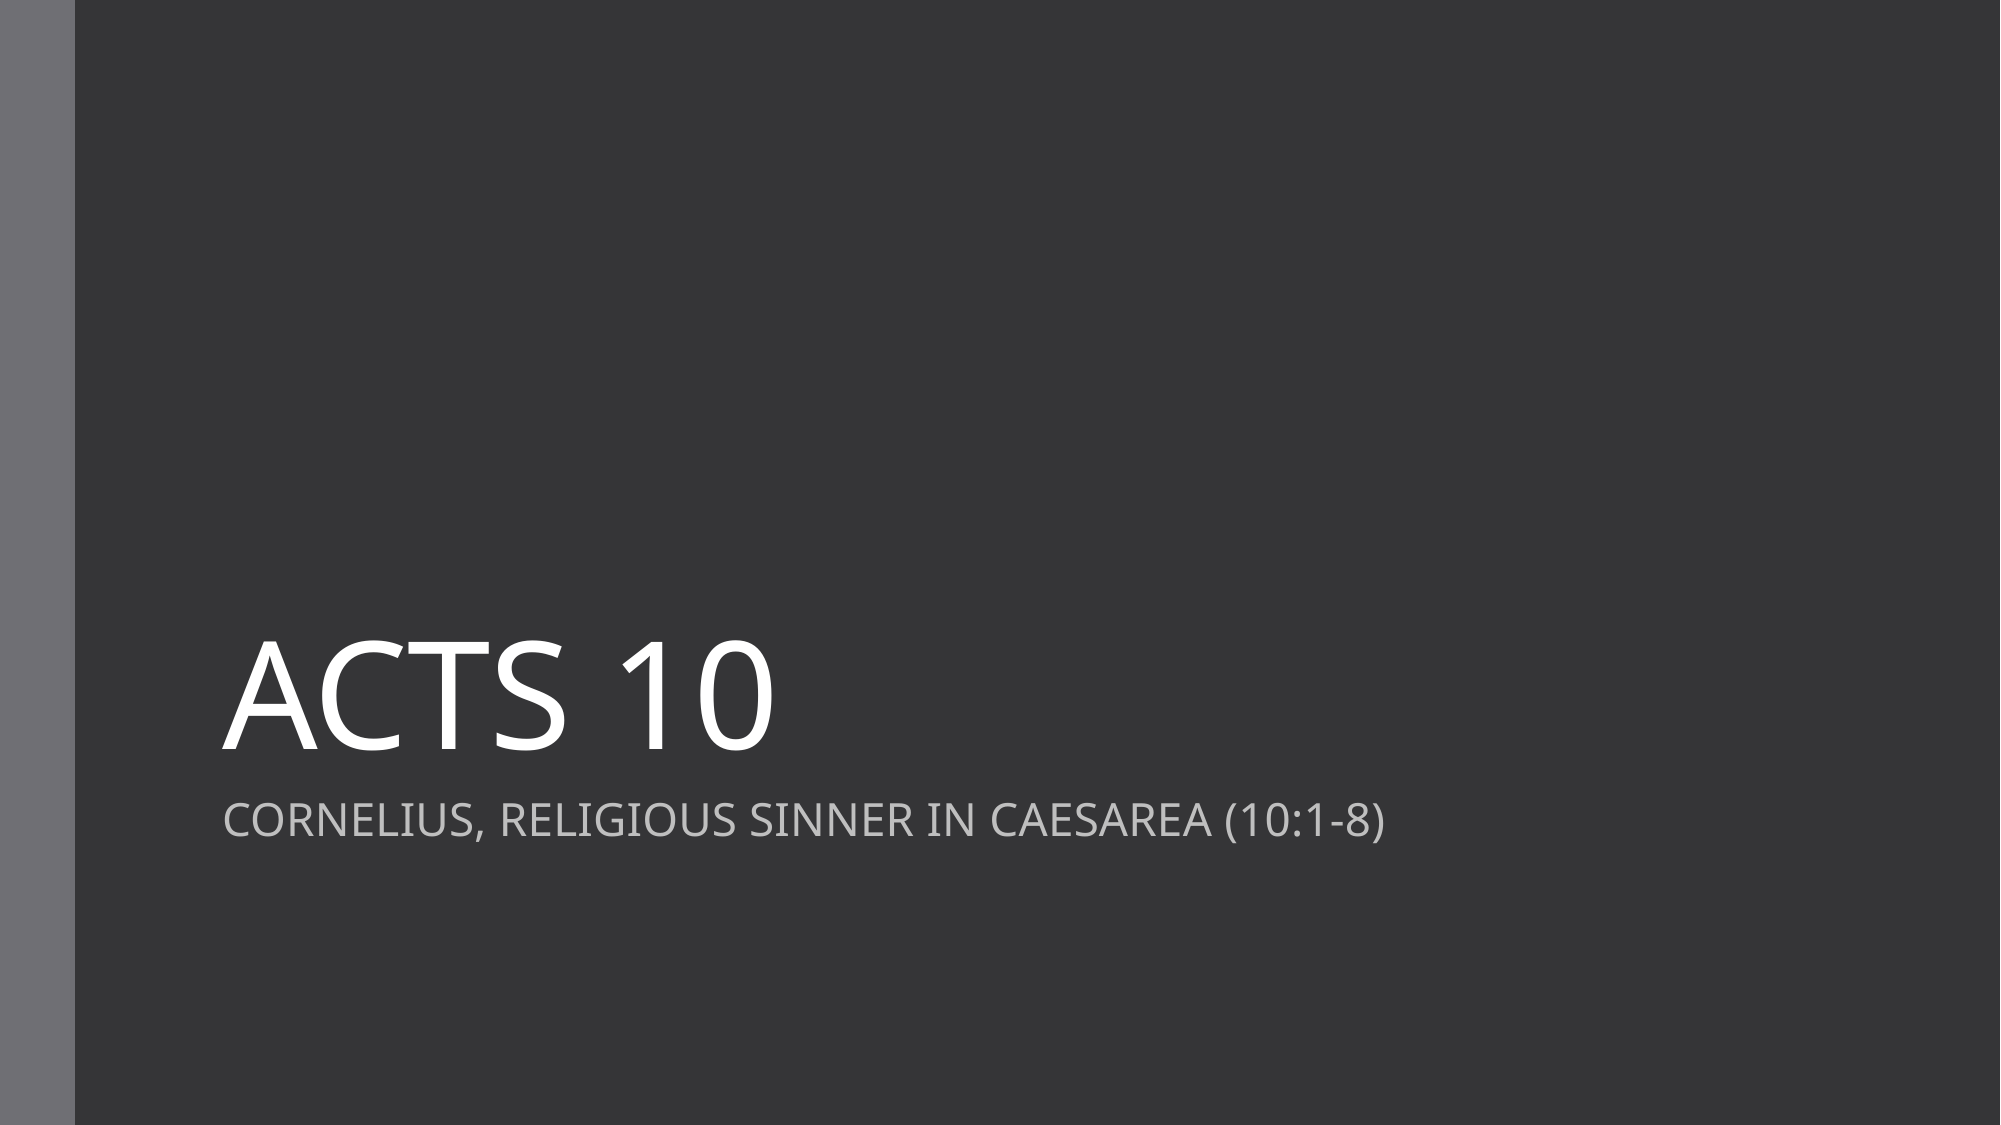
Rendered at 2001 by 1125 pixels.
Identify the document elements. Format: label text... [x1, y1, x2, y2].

title ACTS 10 [206, 124, 1752, 787]
subtitle CORNELIUS, RELIGIOUS SINNER IN CAESAREA (10:1-8) [206, 787, 1752, 1066]
